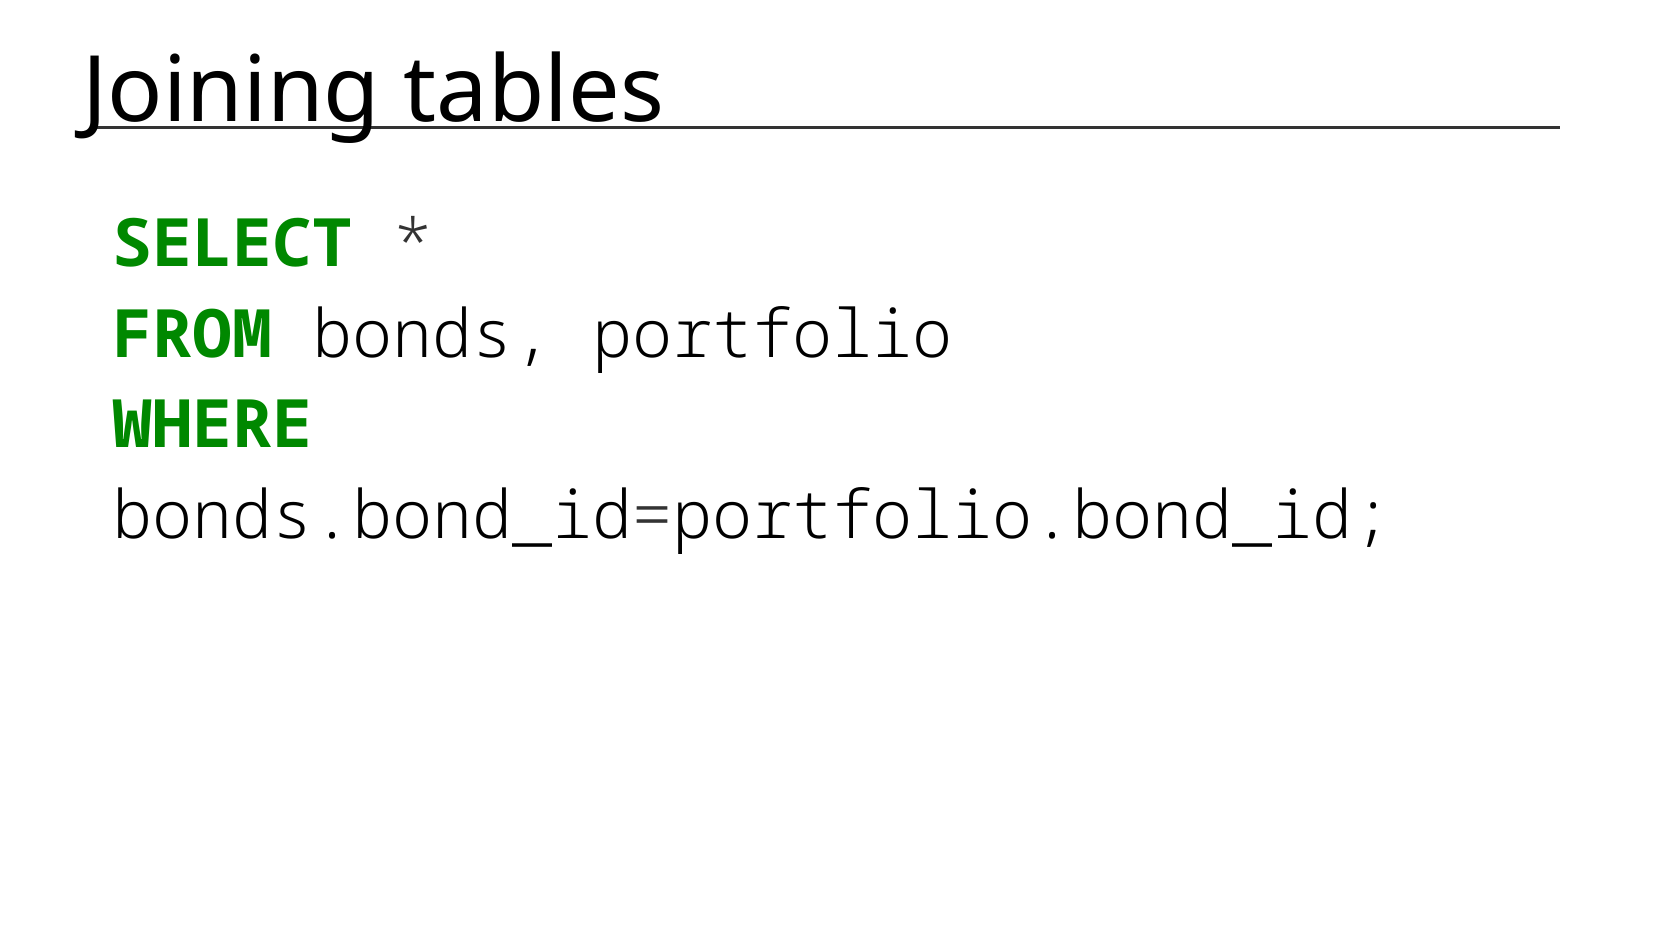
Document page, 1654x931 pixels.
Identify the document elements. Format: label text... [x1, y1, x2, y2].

list SELECT * FROM bonds, portfolio WHERE bonds.bond_id=portfolio.bond_id; [82, 195, 1571, 811]
title Joining tables [82, 32, 1571, 140]
